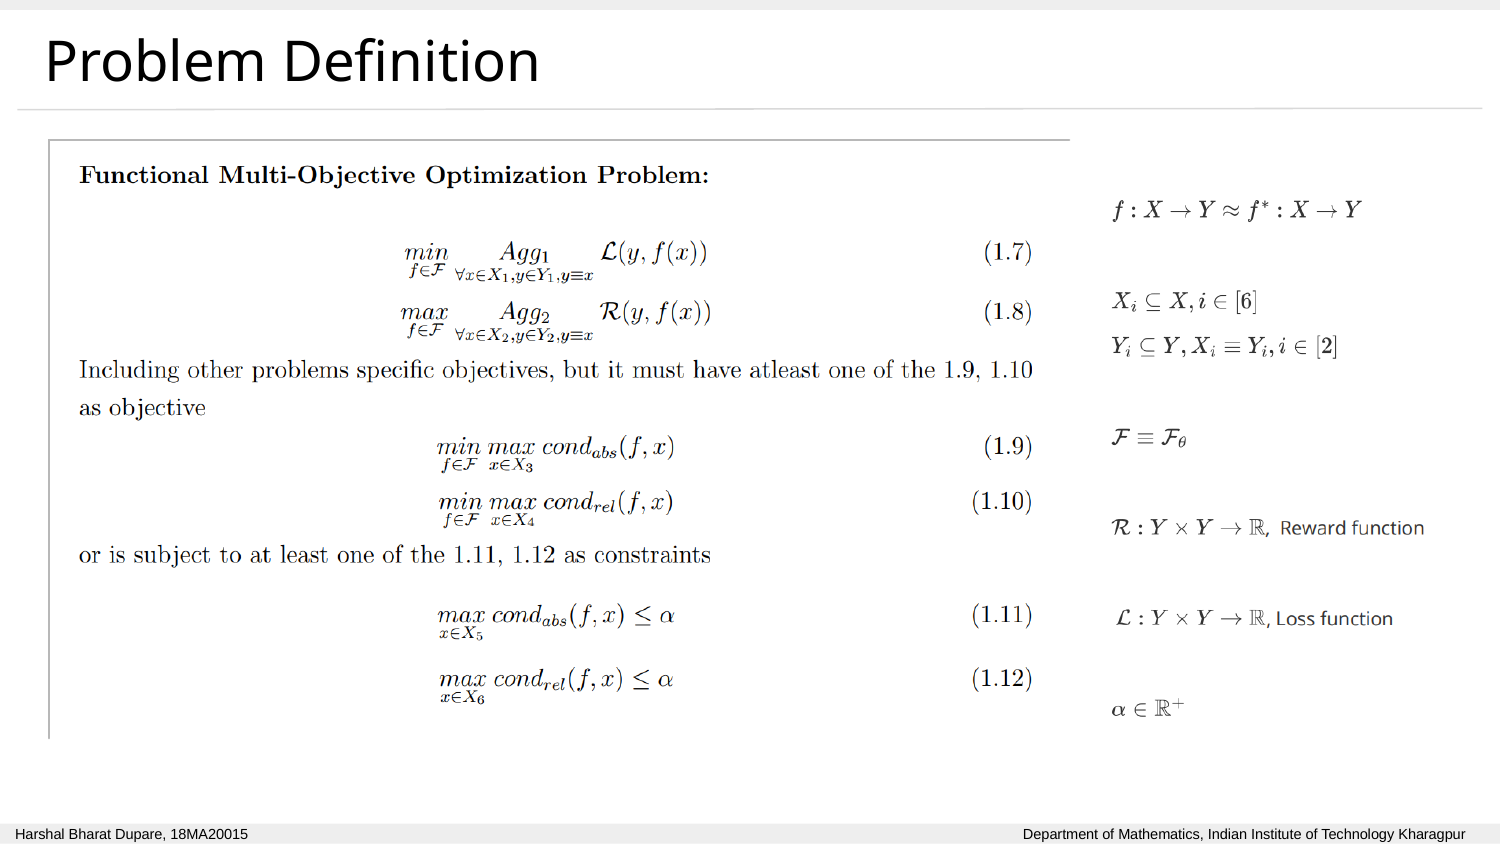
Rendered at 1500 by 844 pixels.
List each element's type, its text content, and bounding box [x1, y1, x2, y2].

text_box Problem Definition [0, 10, 1500, 108]
picture [50, 141, 1445, 743]
text_box [0, 0, 1500, 10]
text_box Harshal Bharat Dupare, 18MA20015 Department of Mathematics, Indian Institute of Technology Kharagpur [0, 823, 1500, 844]
